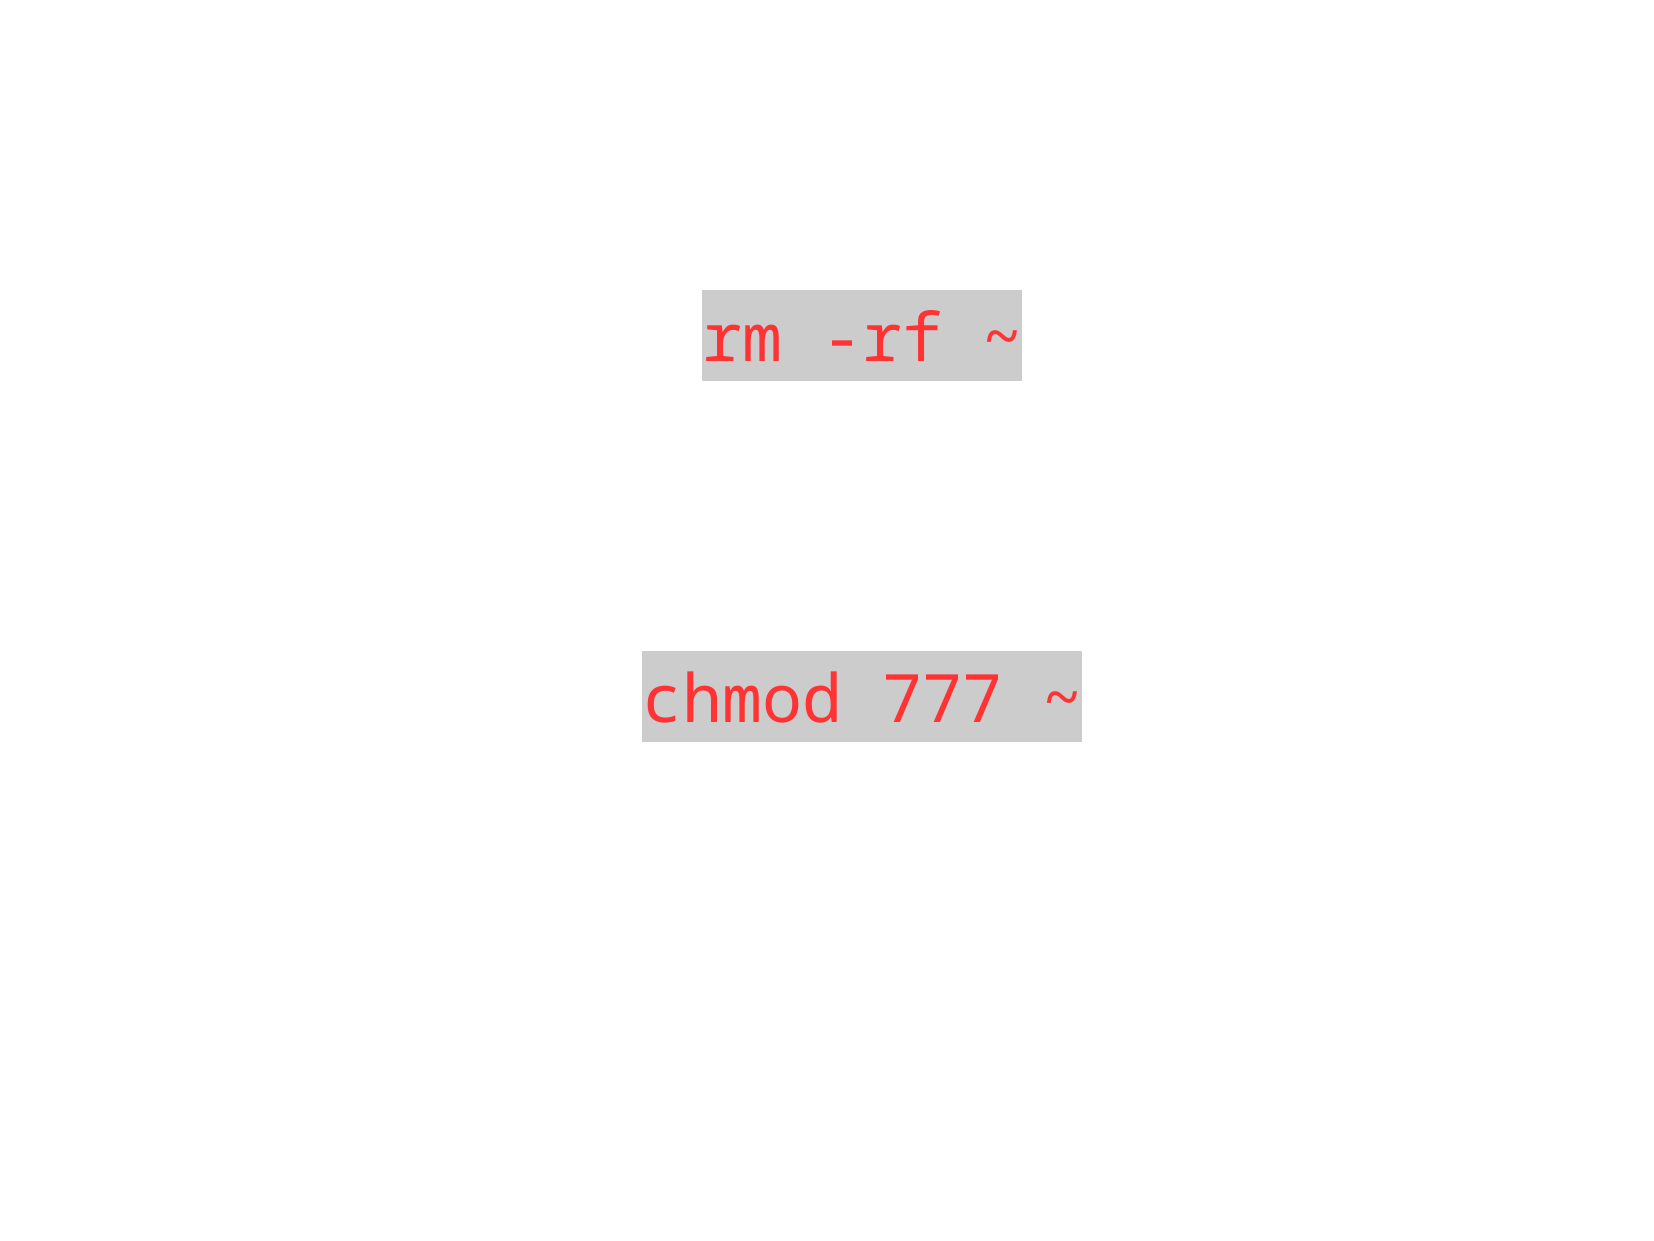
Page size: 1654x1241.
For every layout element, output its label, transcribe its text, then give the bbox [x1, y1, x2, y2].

list rm -rf ~ chmod 777 ~ [82, 290, 1571, 1010]
